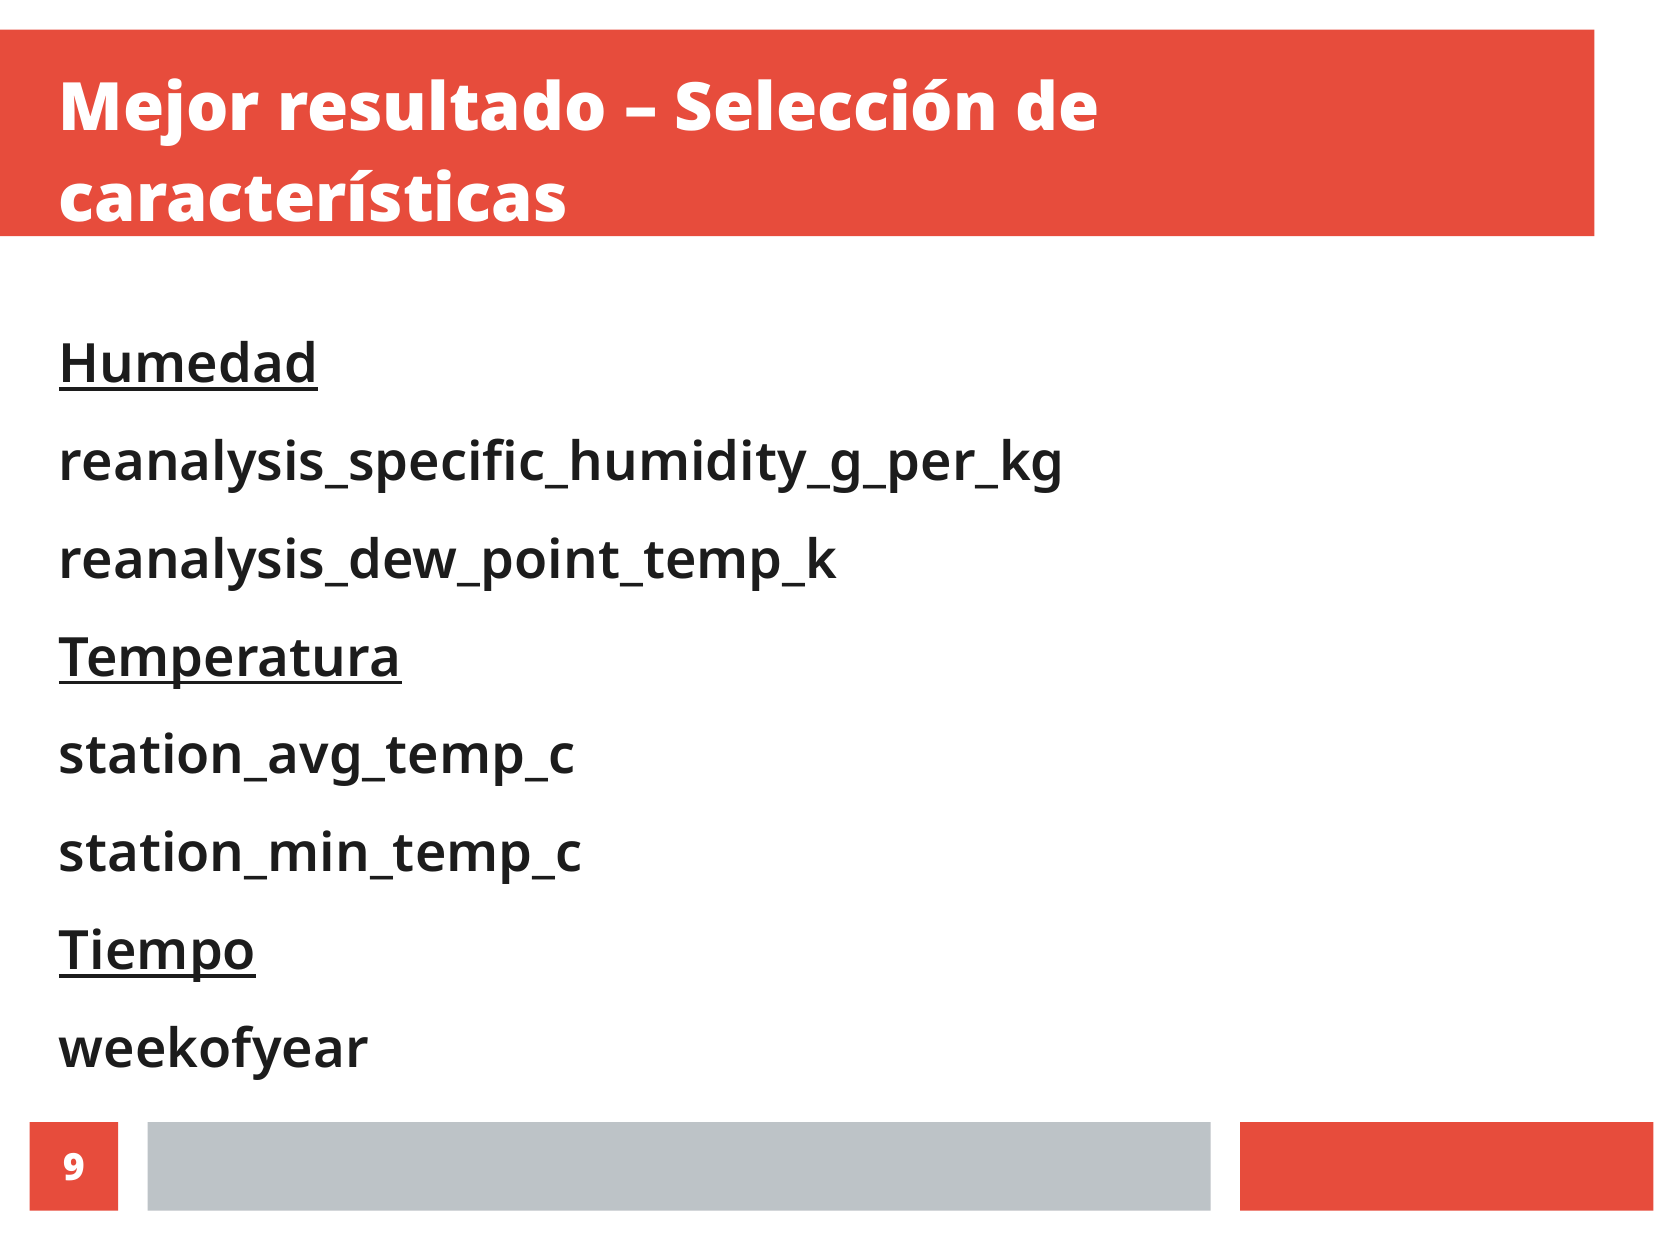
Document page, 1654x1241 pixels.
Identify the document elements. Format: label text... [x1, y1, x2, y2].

list Humedad reanalysis_specific_humidity_g_per_kg reanalysis_dew_point_temp_k Temperatura station_avg_temp_c station_min_temp_c Tiempo weekofyear [59, 324, 1565, 1093]
title Mejor resultado – Selección de características [59, 59, 1595, 207]
